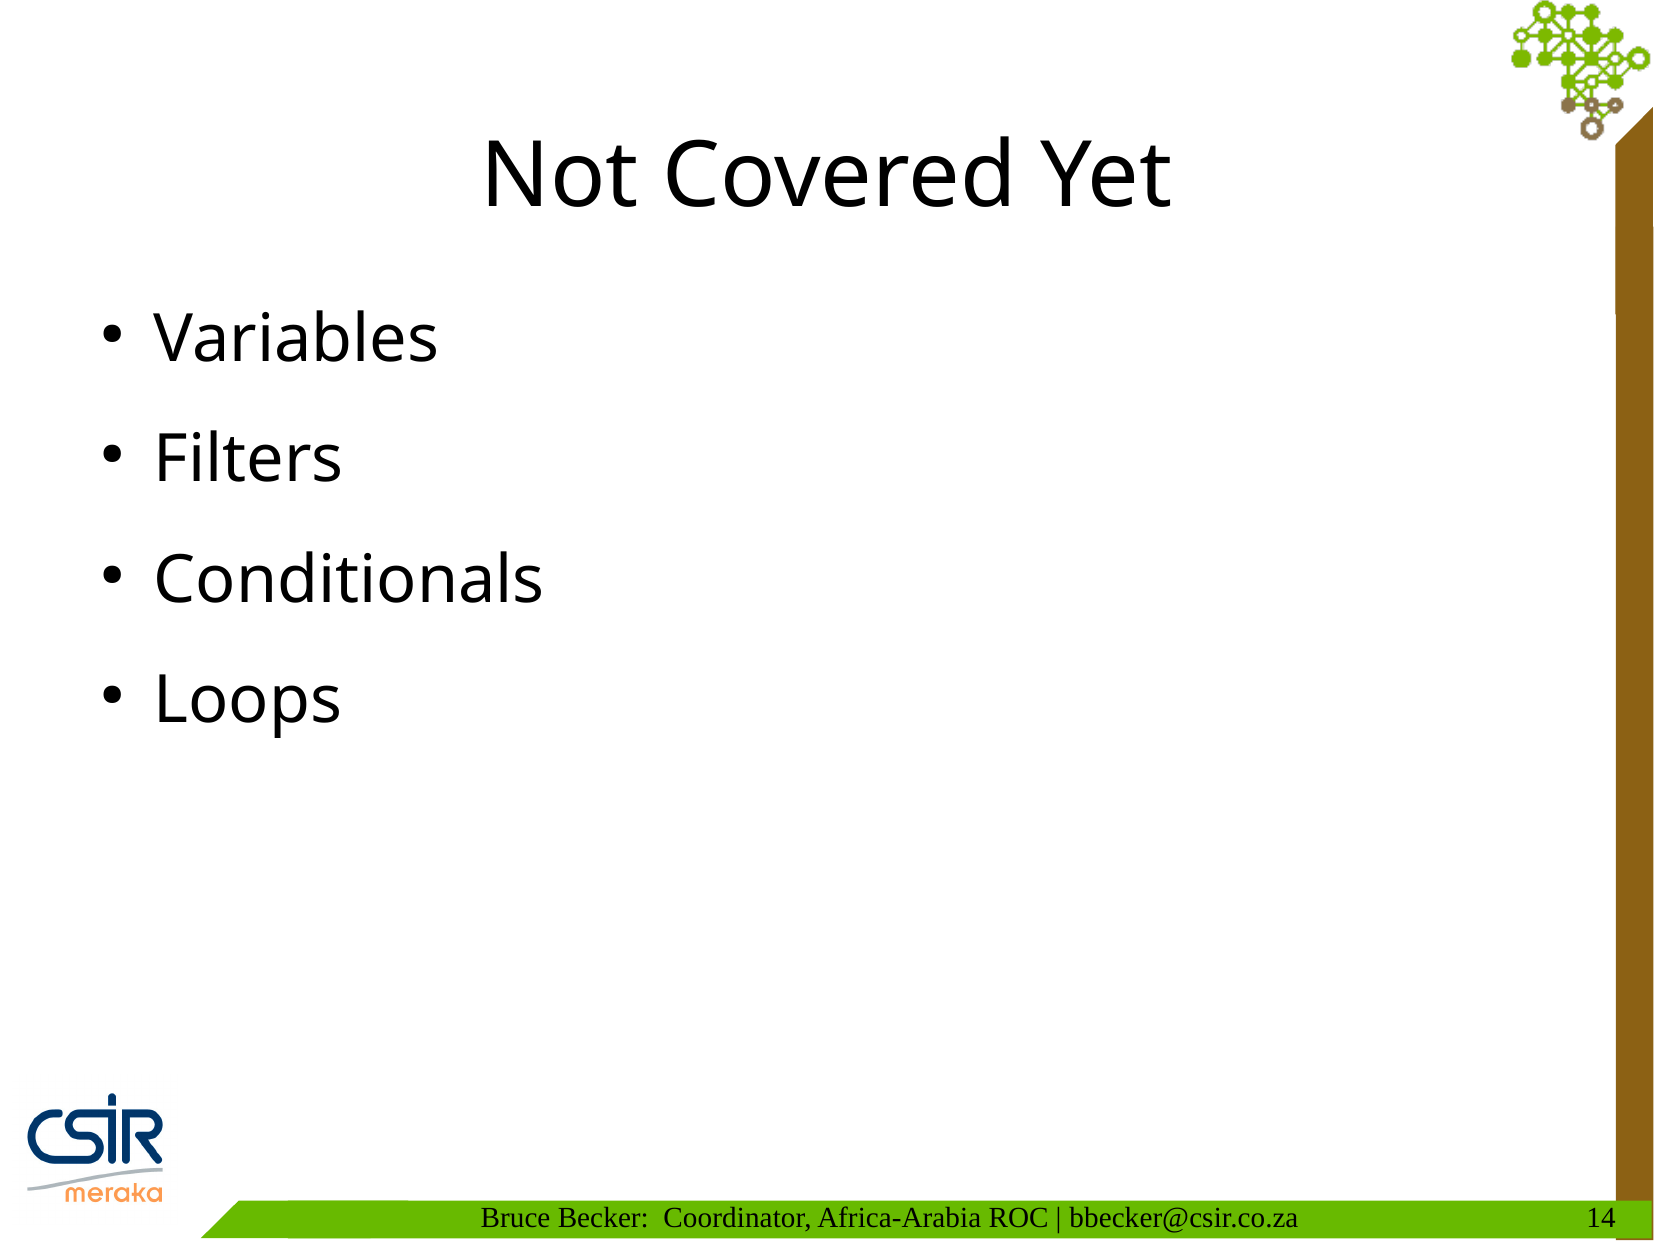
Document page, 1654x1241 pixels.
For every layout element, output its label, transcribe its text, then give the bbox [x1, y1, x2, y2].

picture [1503, 0, 1654, 144]
title Not Covered Yet [82, 67, 1571, 275]
picture [12, 1074, 178, 1225]
list Variables Filters Conditionals Loops [82, 290, 1571, 1010]
